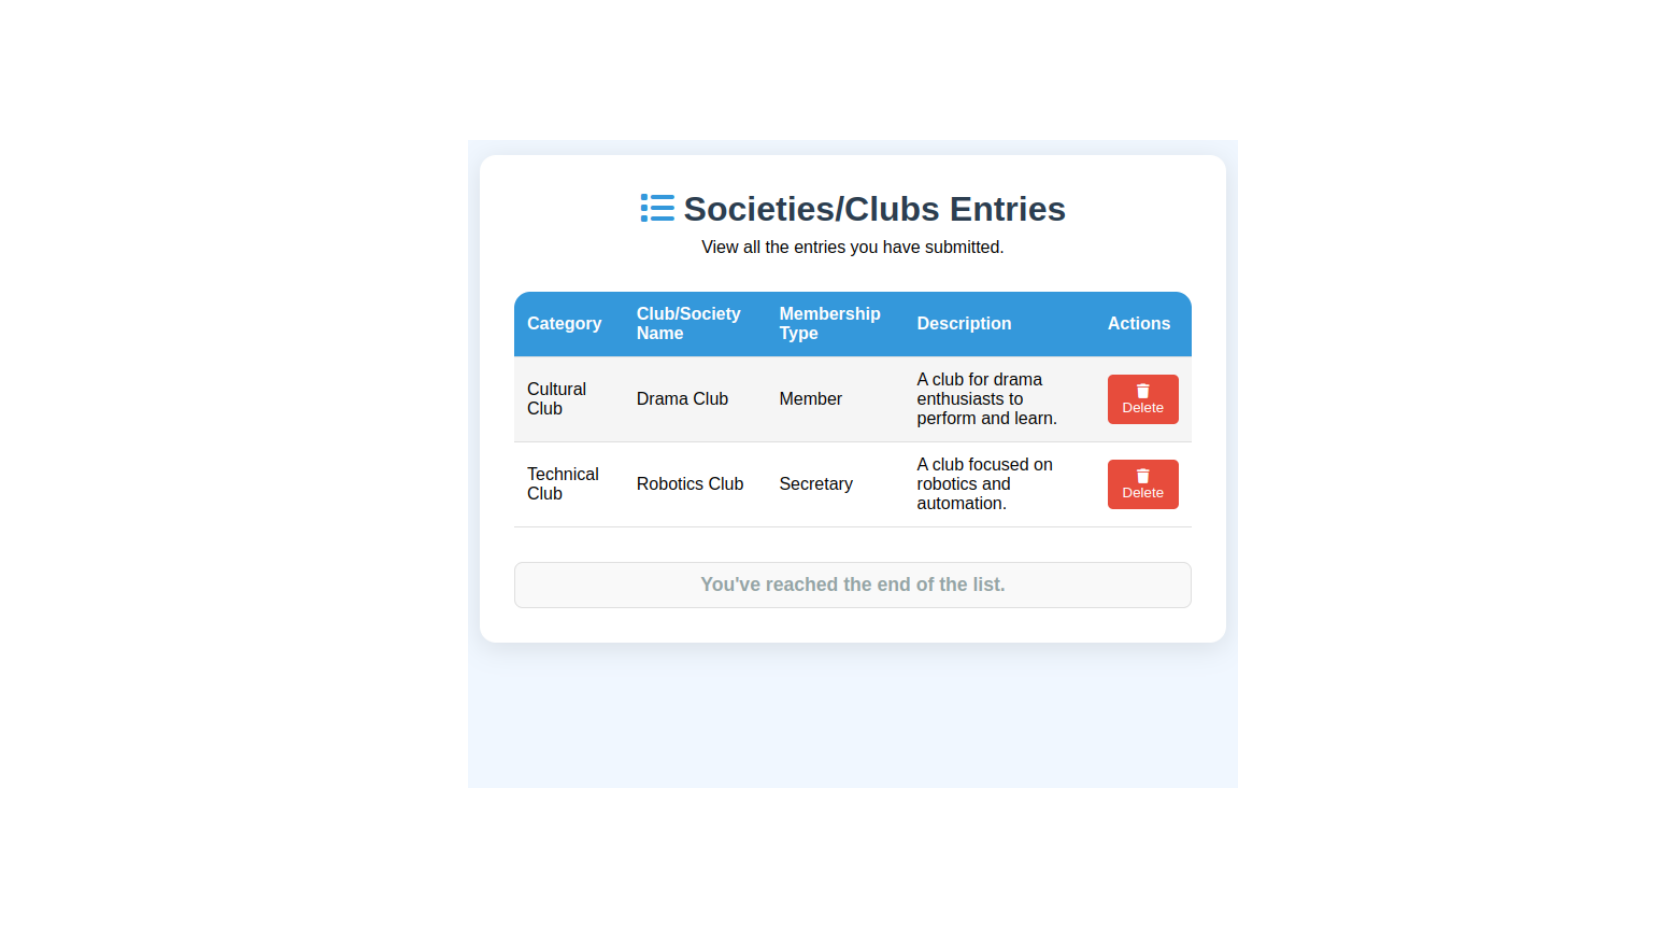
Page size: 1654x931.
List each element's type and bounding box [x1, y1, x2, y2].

picture [468, 140, 1238, 788]
